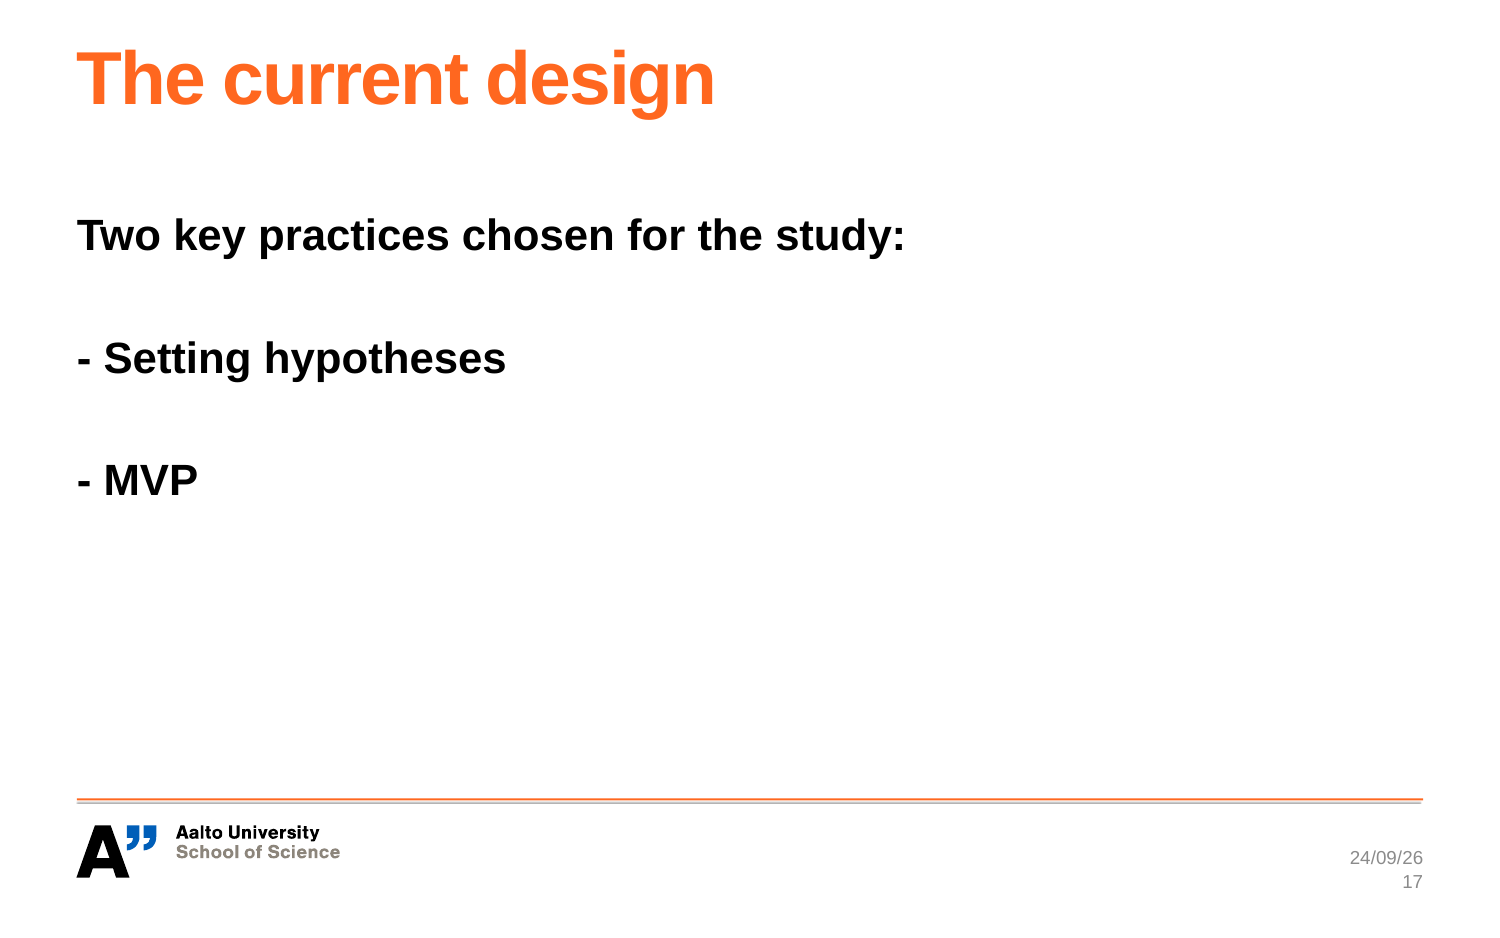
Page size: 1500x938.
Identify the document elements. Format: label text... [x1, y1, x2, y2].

slide_number 21/05/19 [829, 844, 1424, 870]
title The current design [76, 43, 1424, 206]
list Two key practices chosen for the study: - Setting hypotheses - MVP [76, 206, 1424, 755]
slide_number <number> [829, 870, 1424, 893]
